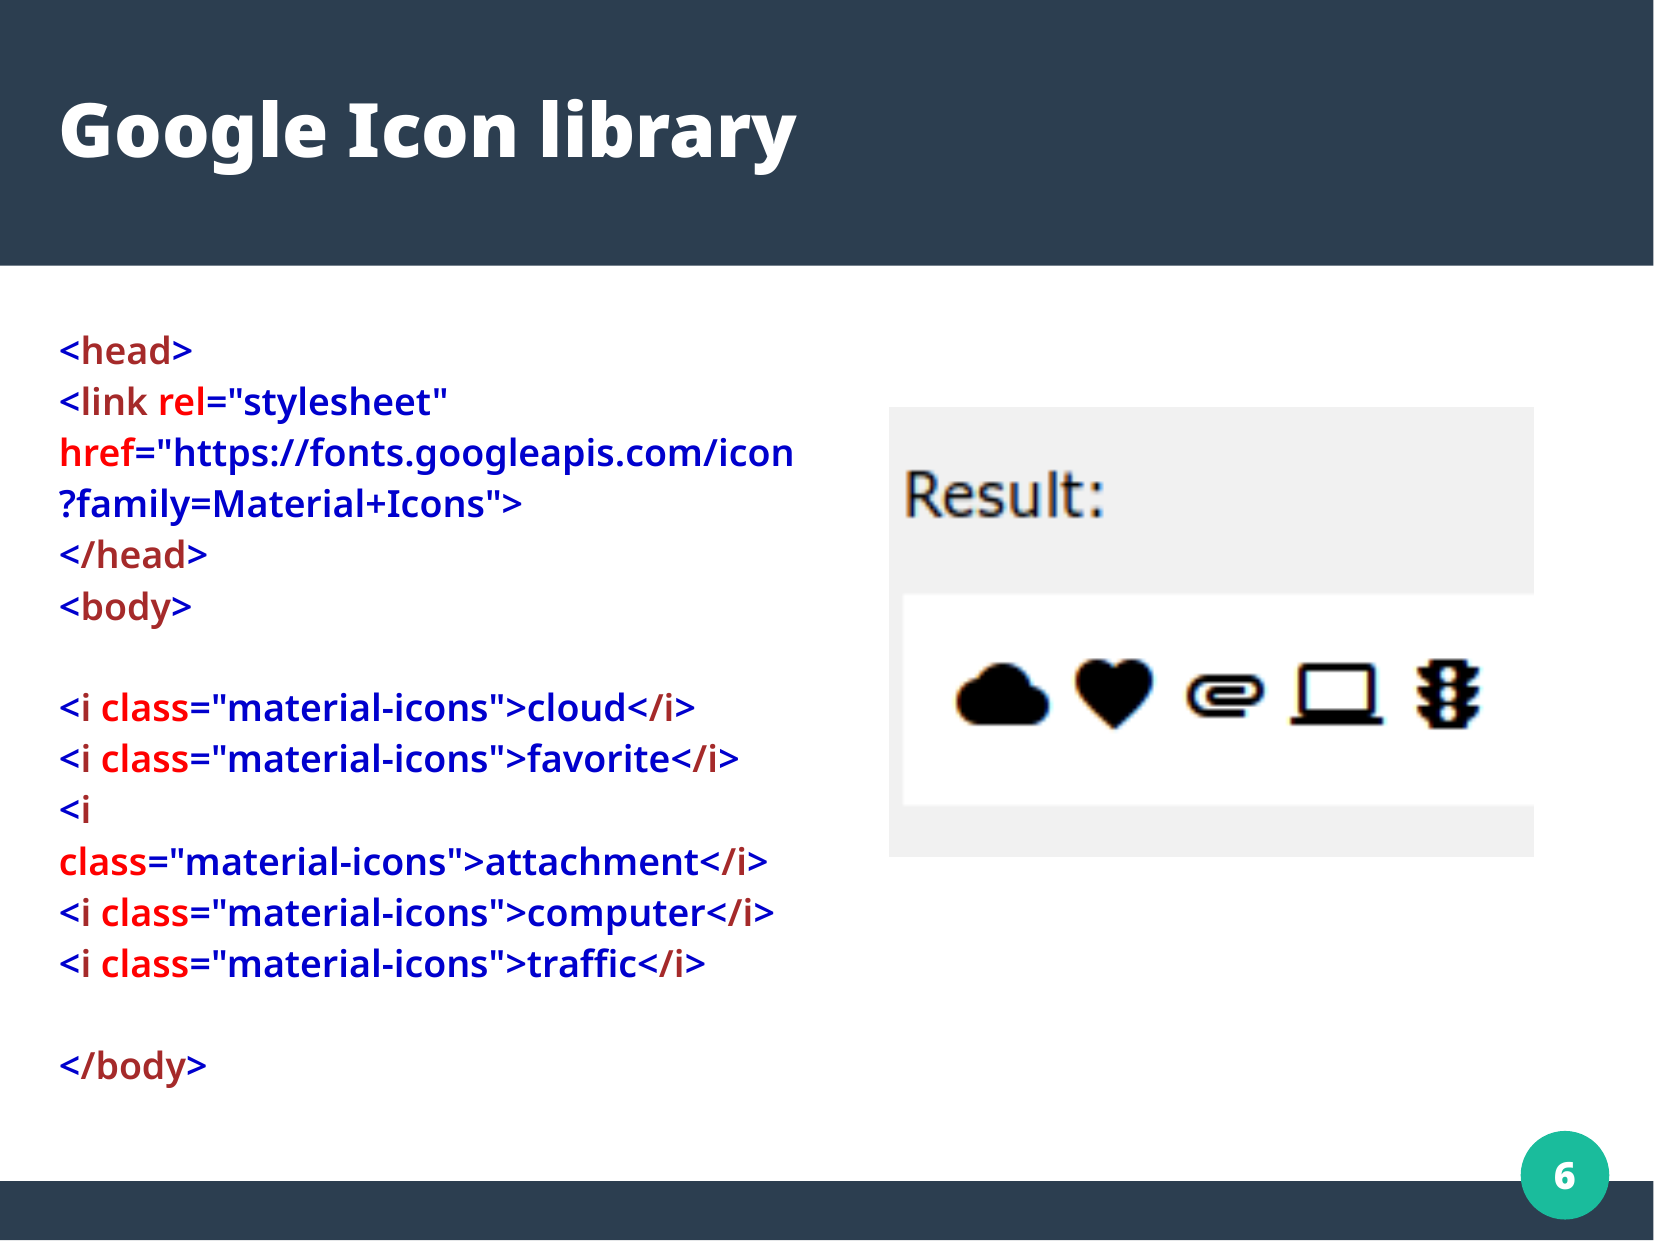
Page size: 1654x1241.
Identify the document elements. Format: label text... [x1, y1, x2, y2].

title Google Icon library [59, 49, 1595, 207]
picture [889, 407, 1534, 857]
list <head> <link rel="stylesheet" href="https://fonts.googleapis.com/icon?family=Material+Icons"> </head> <body> <i class="material-icons">cloud</i> <i class="material-icons">favorite</i> <i class="material-icons">attachment</i> <i class="material-icons">computer</i> <i class="material-icons">traffic</i> </body> [59, 324, 809, 1152]
